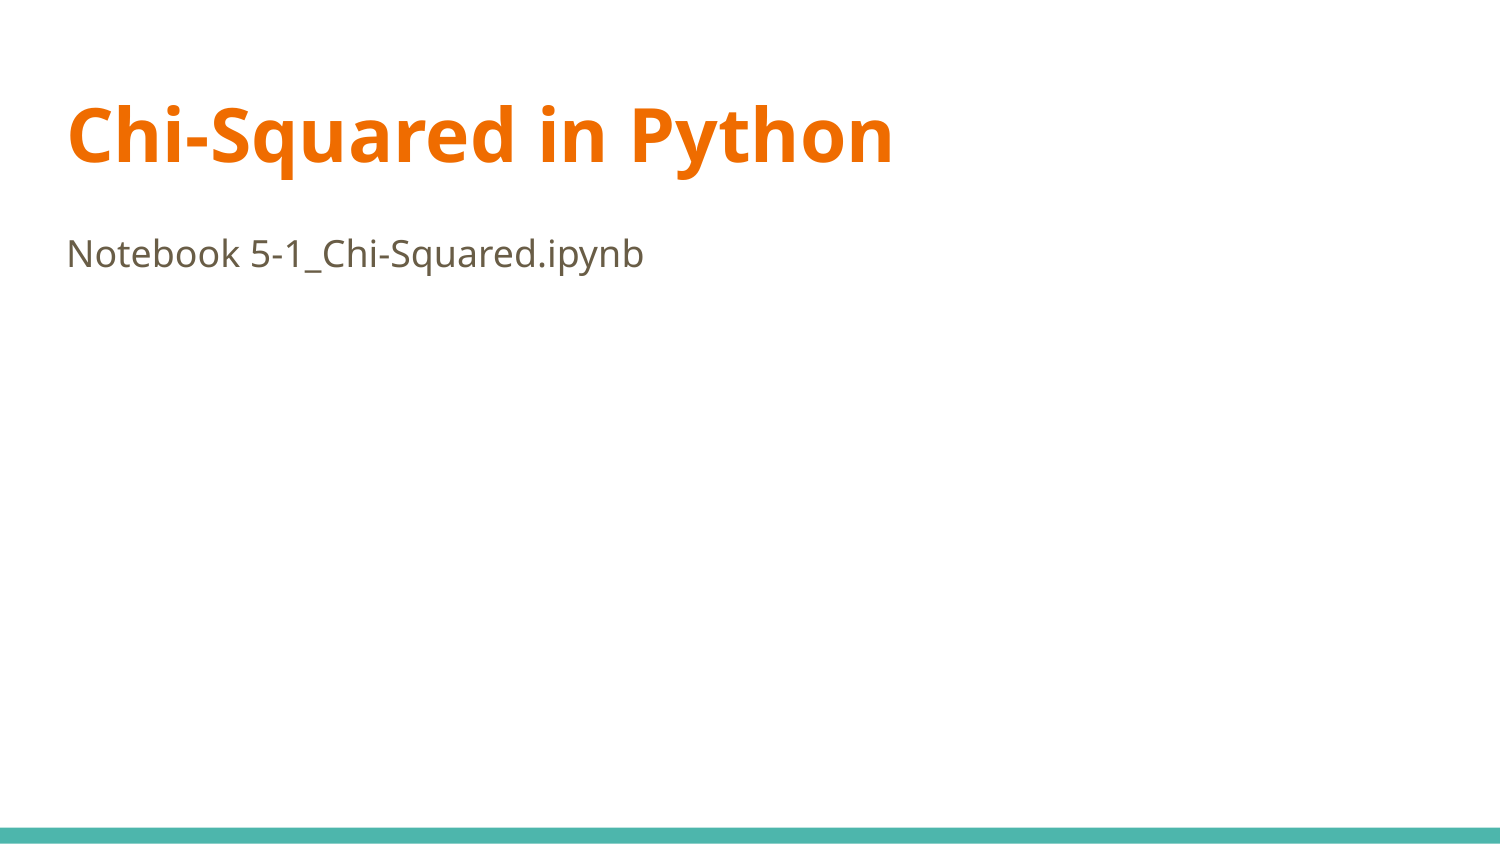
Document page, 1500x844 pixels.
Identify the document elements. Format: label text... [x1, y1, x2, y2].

list Notebook 5-1_Chi-Squared.ipynb [51, 207, 1449, 750]
title Chi-Squared in Python [51, 72, 1449, 189]
